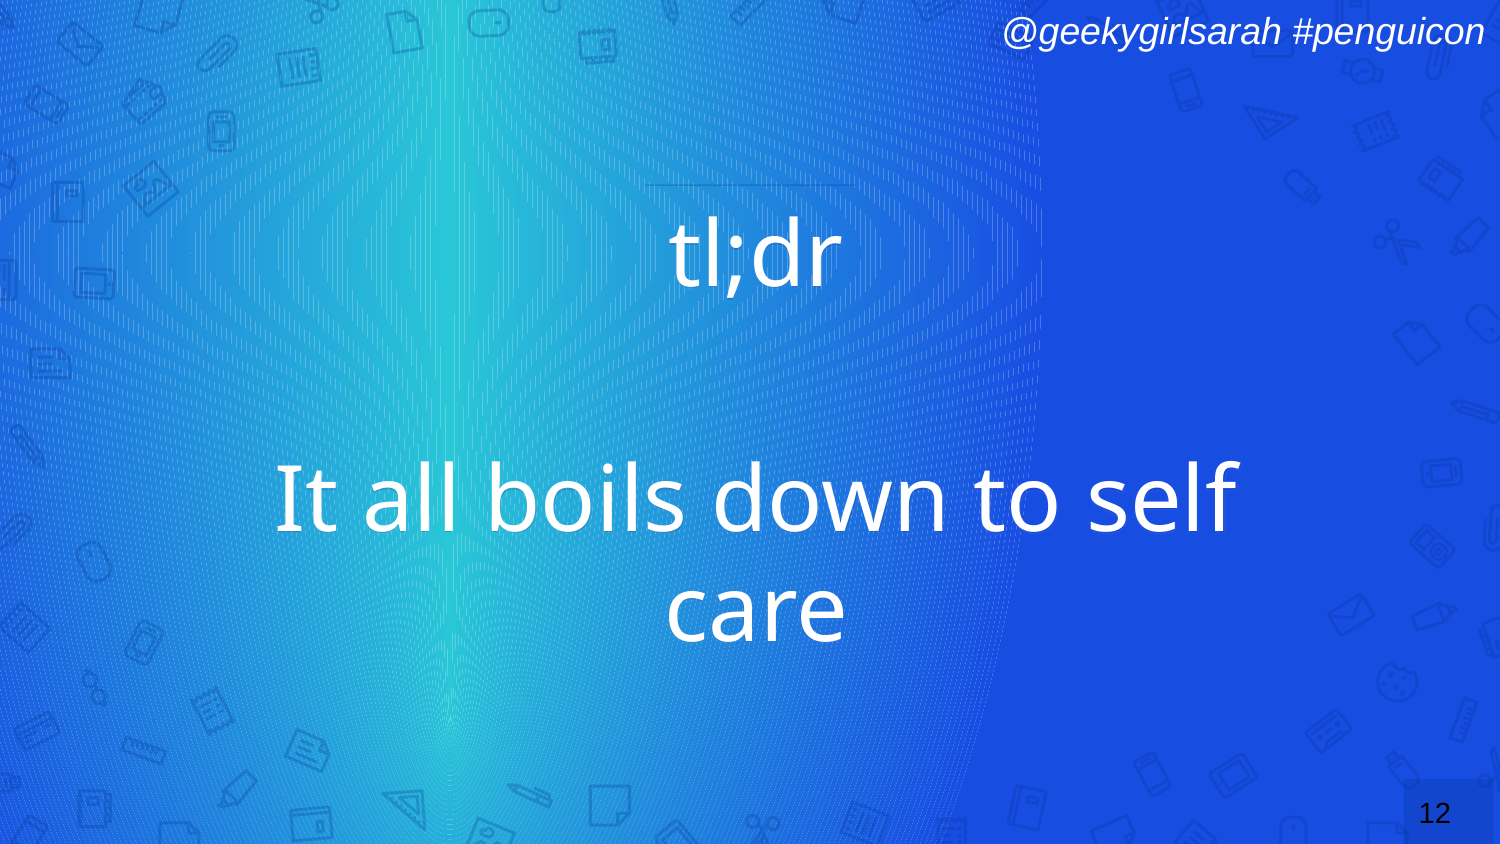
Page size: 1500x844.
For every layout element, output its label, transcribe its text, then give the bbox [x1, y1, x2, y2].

list tl;dr It all boils down to self care [182, 179, 1318, 722]
slide_number <number> [1403, 779, 1494, 844]
